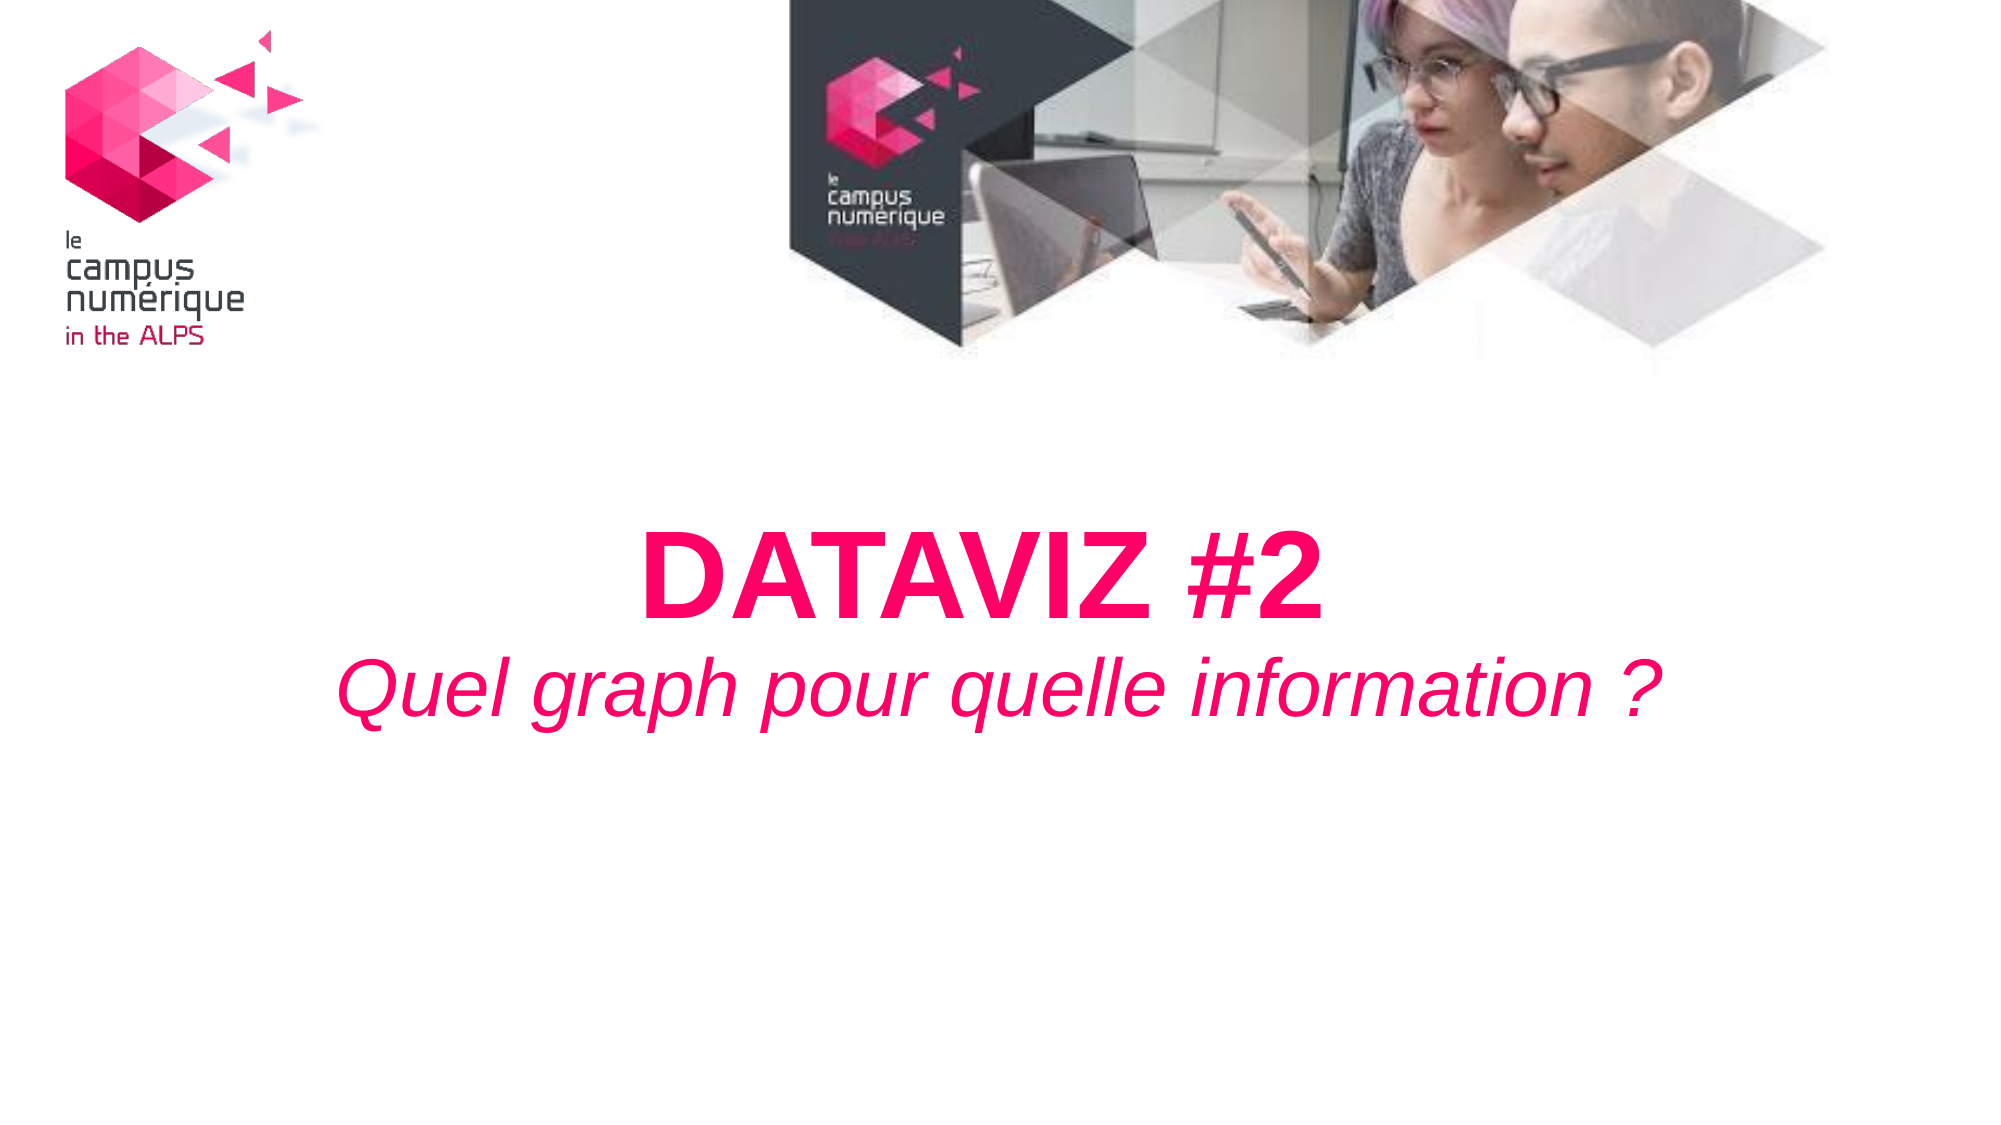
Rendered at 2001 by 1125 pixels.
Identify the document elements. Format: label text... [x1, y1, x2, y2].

picture [789, 0, 2000, 376]
picture [0, 0, 323, 376]
title DATAVIZ #2 Quel graph pour quelle information ? [249, 479, 1750, 742]
